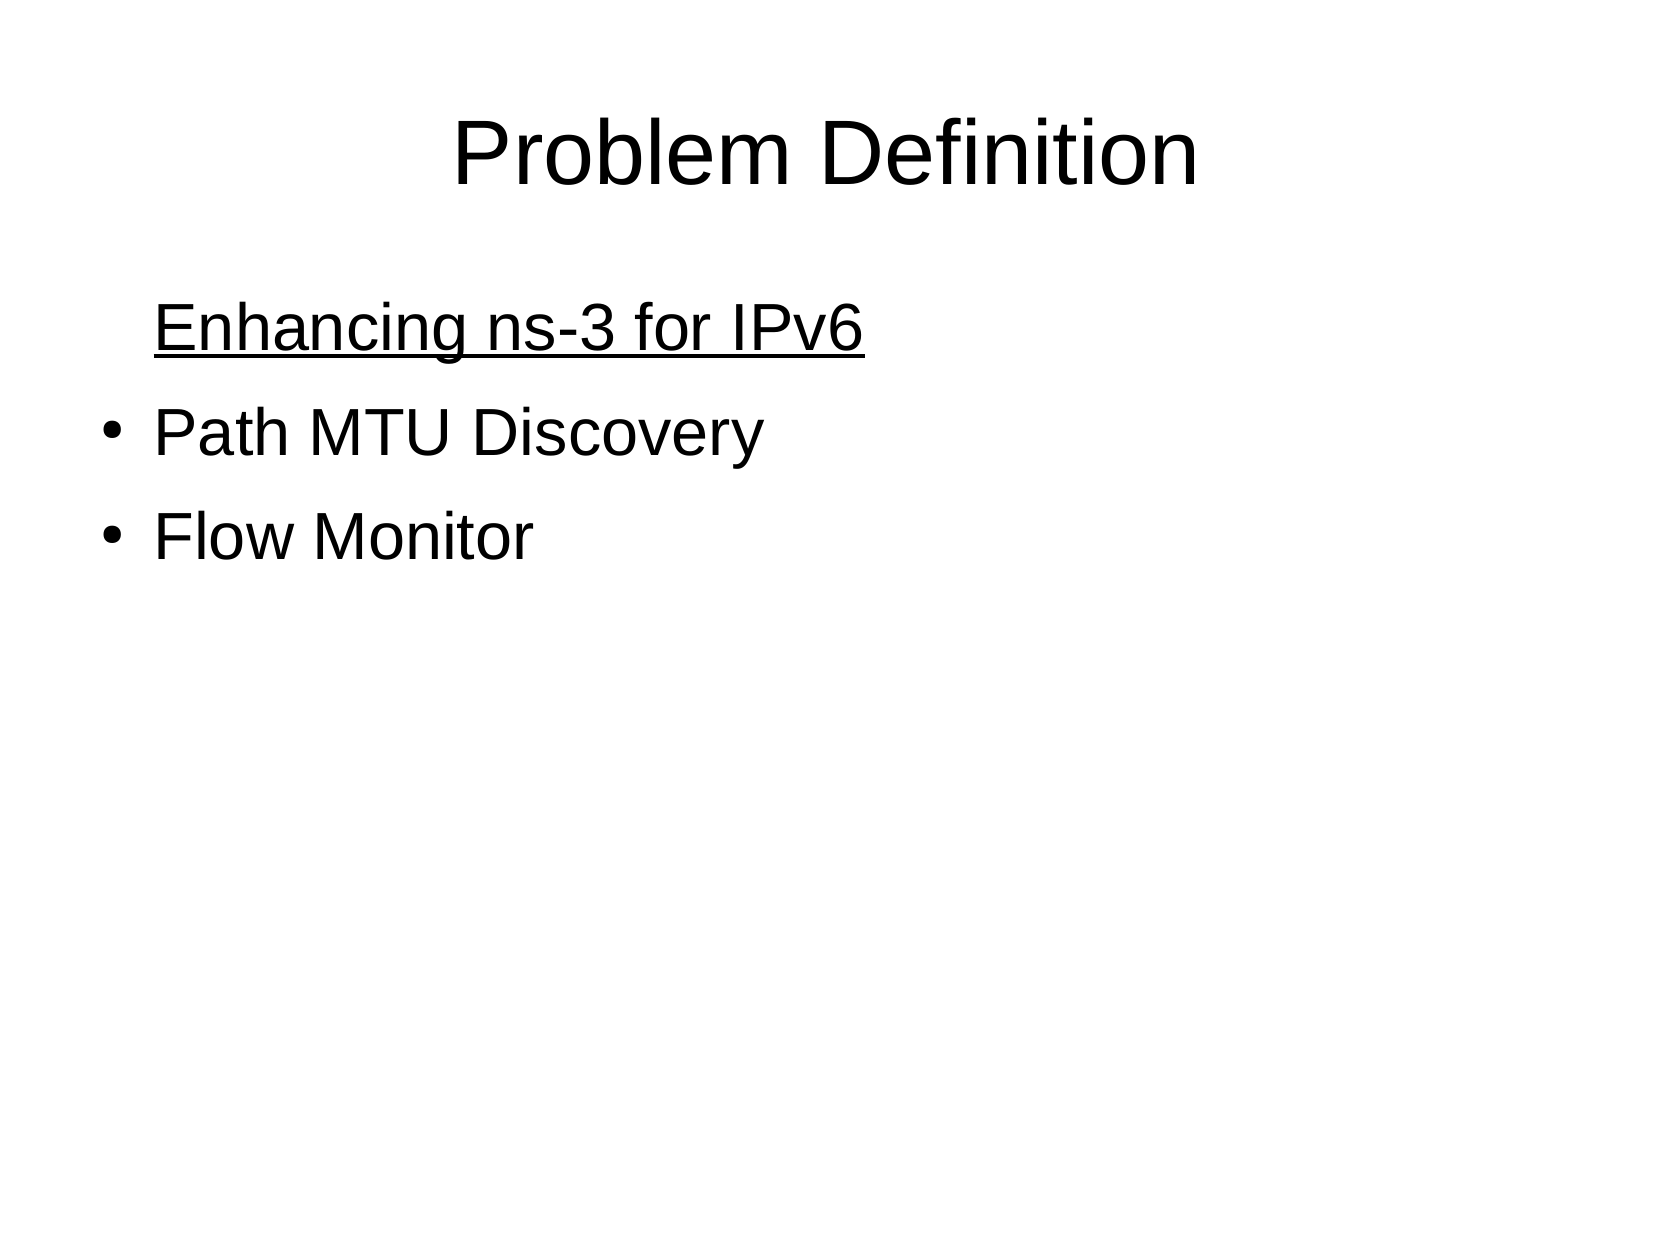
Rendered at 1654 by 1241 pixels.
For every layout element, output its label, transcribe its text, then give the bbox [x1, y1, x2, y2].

list Enhancing ns-3 for IPv6 Path MTU Discovery Flow Monitor [82, 290, 1538, 1010]
title Problem Definition [82, 49, 1571, 257]
